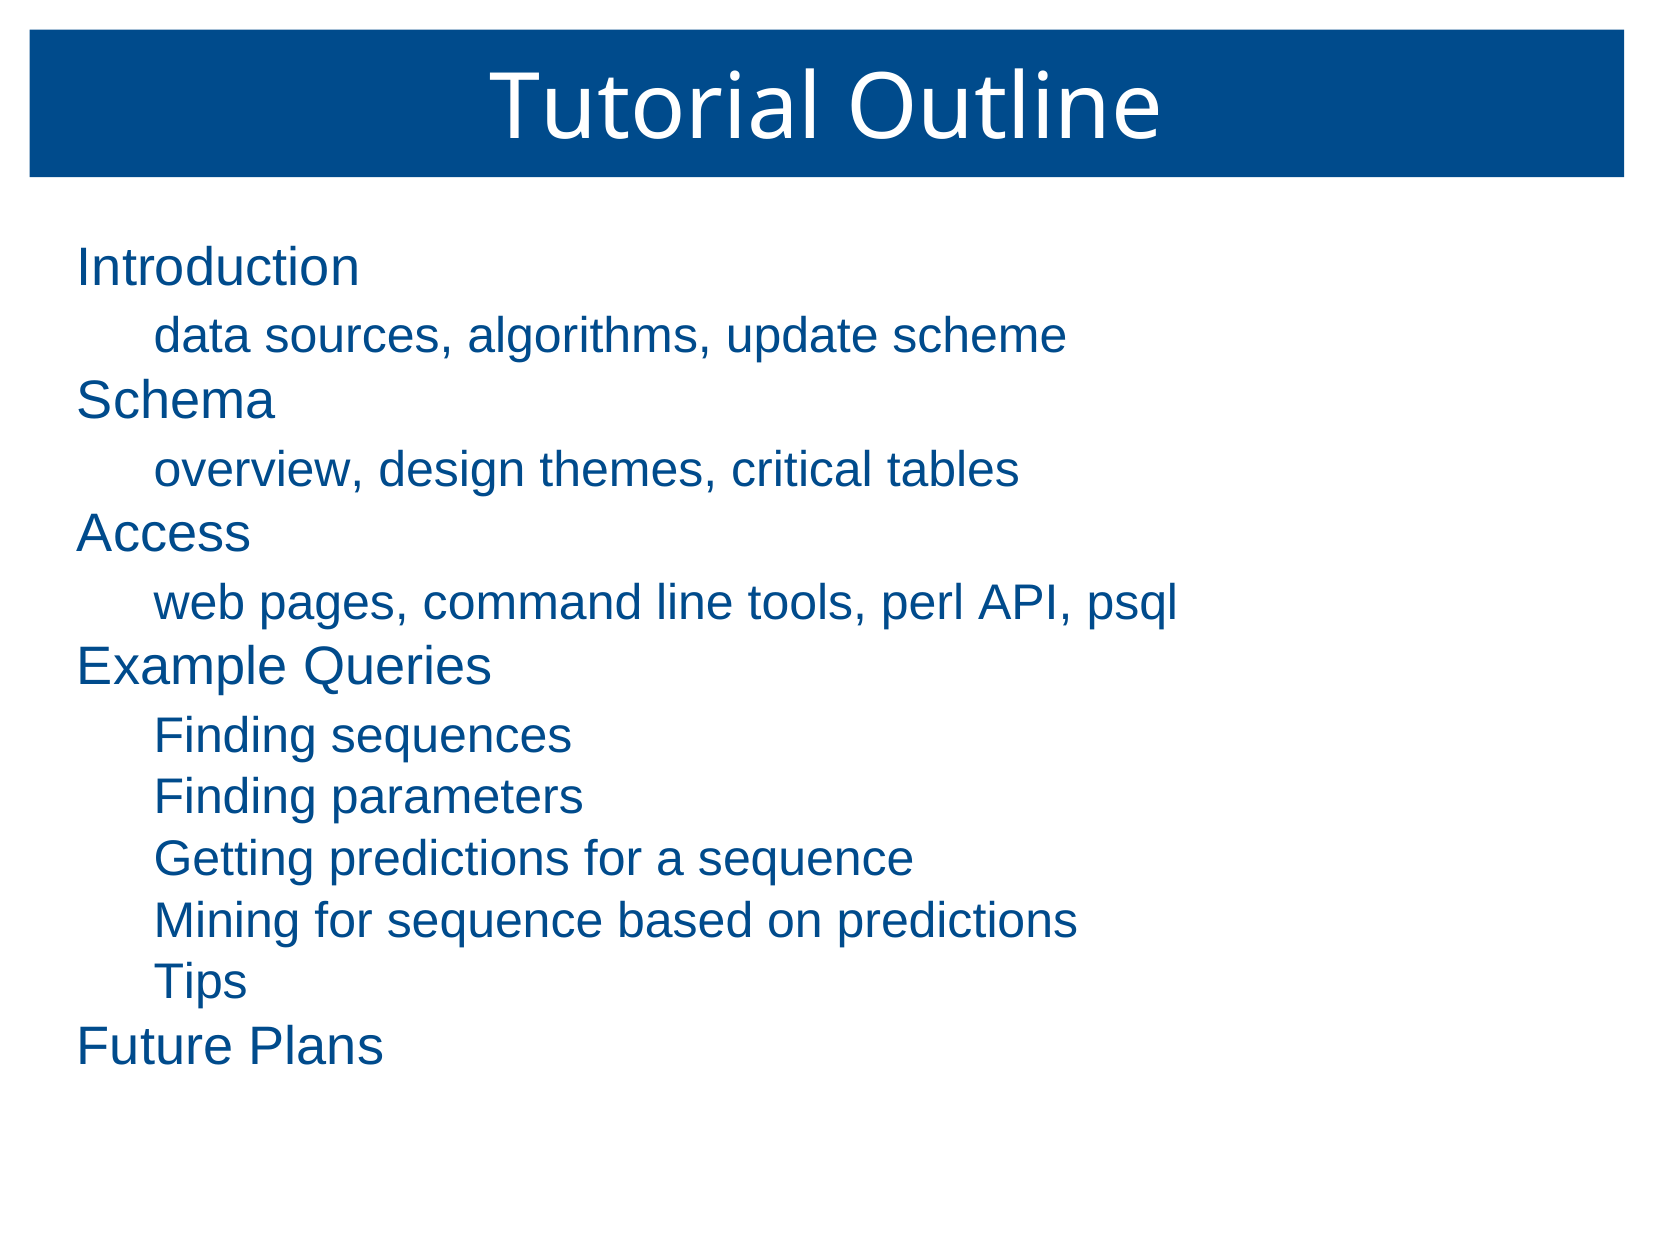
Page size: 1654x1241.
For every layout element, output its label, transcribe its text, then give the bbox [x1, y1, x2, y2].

title Tutorial Outline [29, 29, 1625, 178]
list Introduction data sources, algorithms, update scheme Schema overview, design themes, critical tables Access web pages, command line tools, perl API, psql Example Queries Finding sequences Finding parameters Getting predictions for a sequence Mining for sequence based on predictions Tips Future Plans [59, 236, 1565, 1078]
